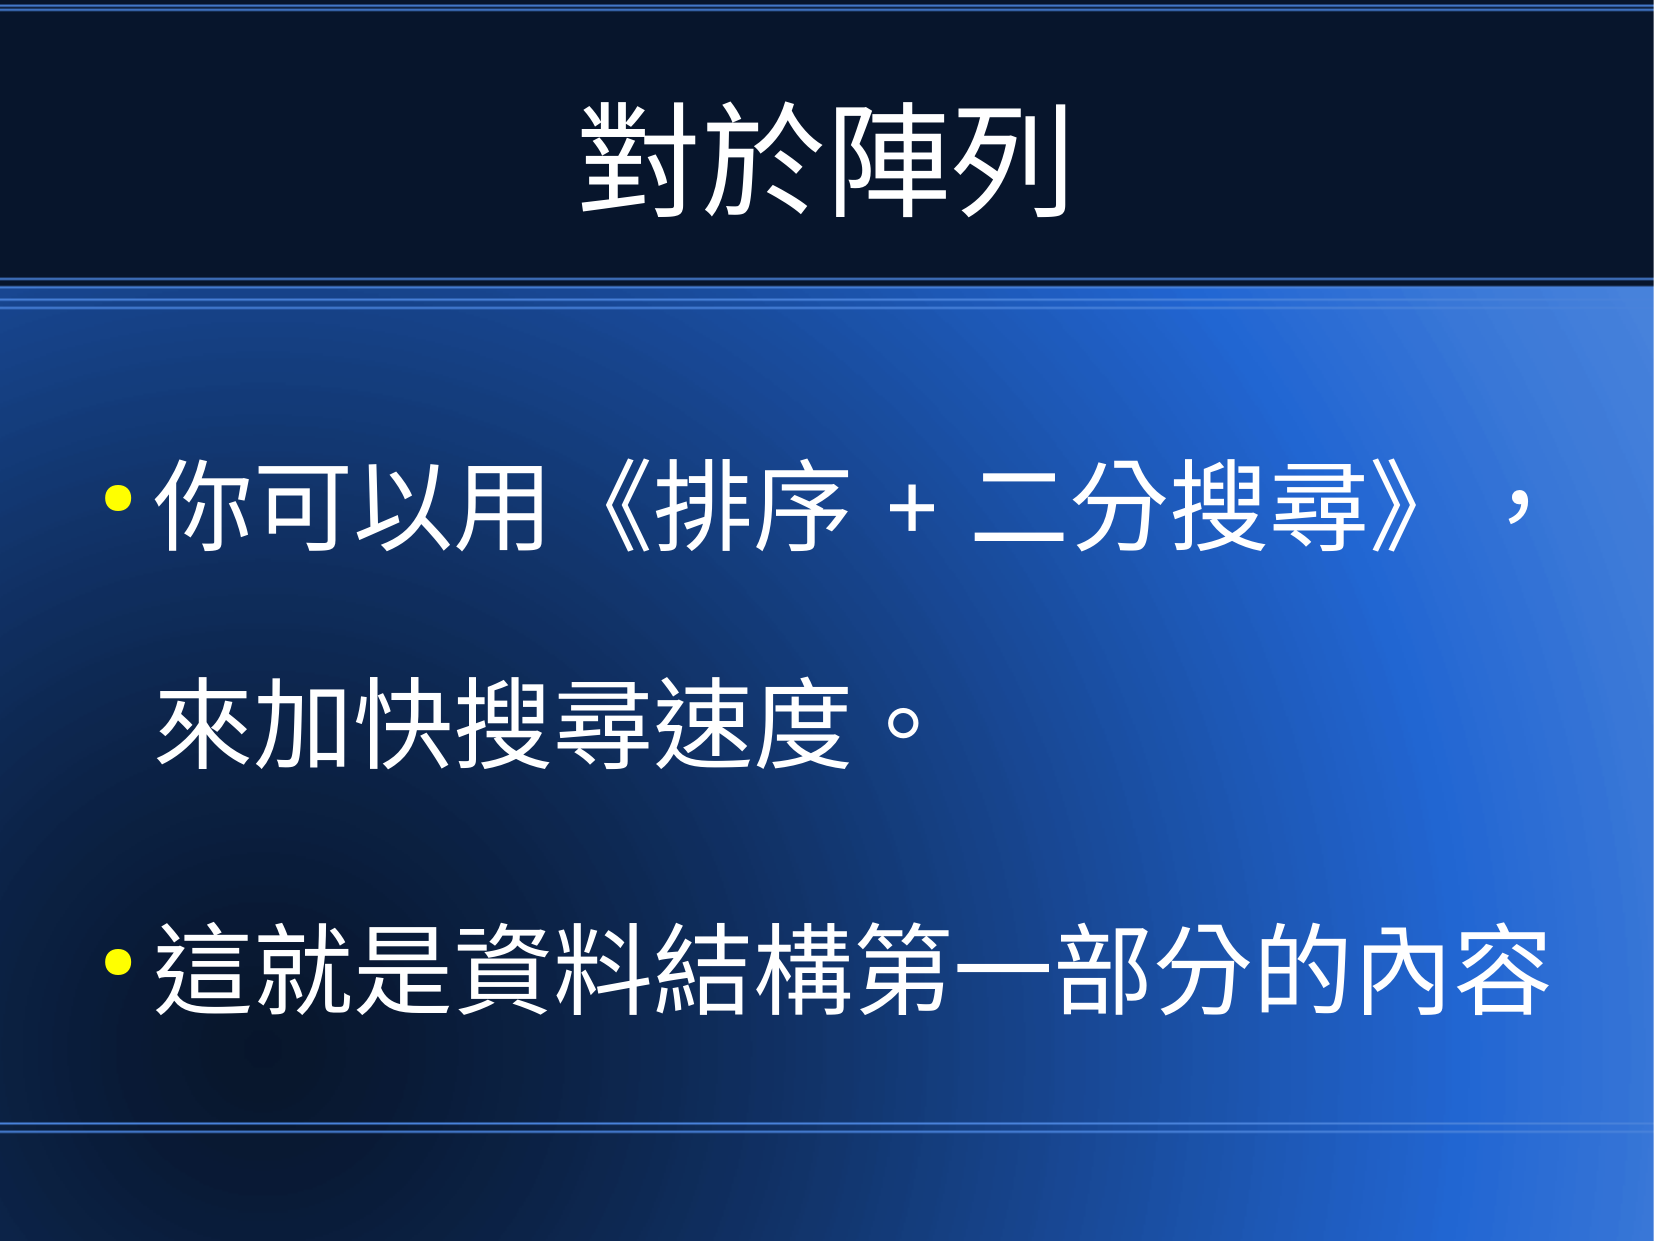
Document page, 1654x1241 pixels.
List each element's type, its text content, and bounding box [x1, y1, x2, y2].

picture [0, 0, 1654, 1241]
title 對於陣列 [82, 49, 1571, 257]
list 你可以用《排序+二分搜尋》，來加快搜尋速度。 這就是資料結構第一部分的內容 [82, 355, 1571, 1241]
